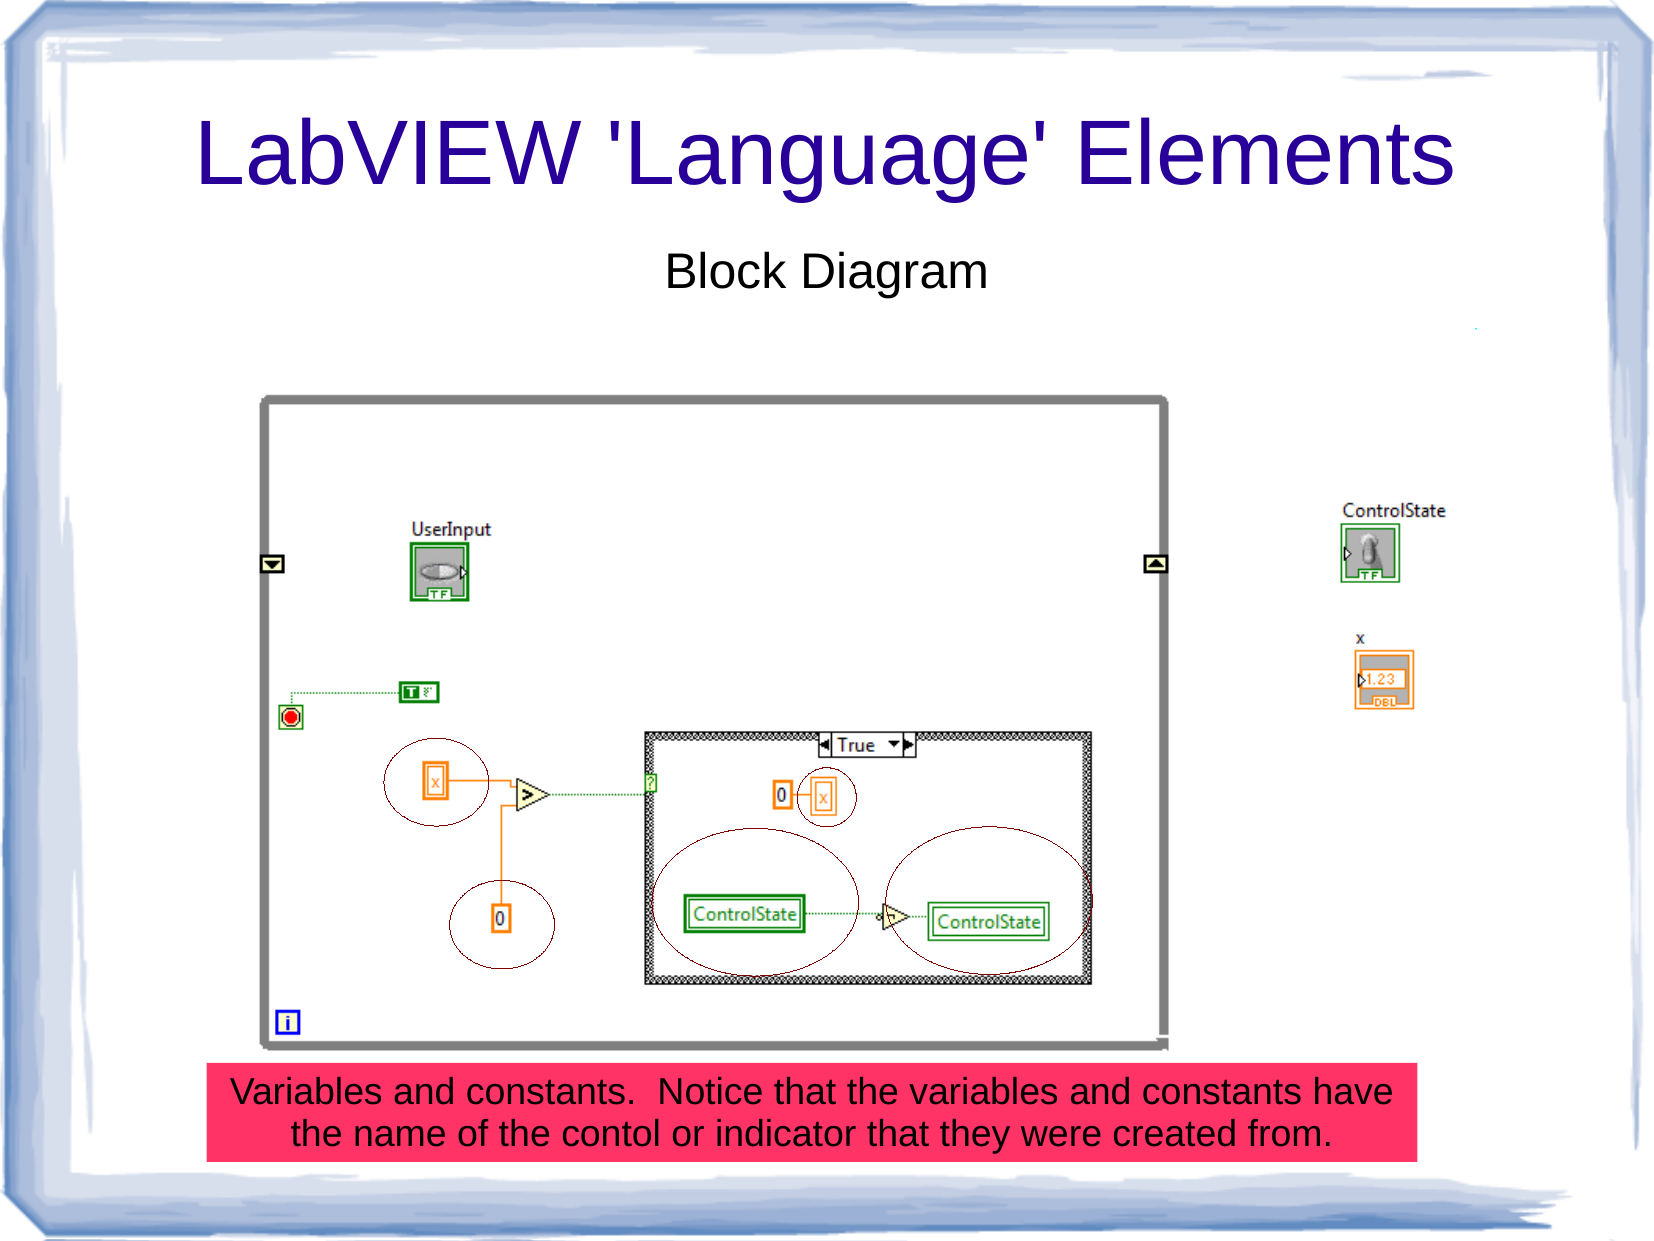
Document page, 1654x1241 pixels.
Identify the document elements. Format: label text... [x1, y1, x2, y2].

text_box Block Diagram [413, 236, 1241, 307]
text_box Variables and constants. Notice that the variables and constants have the name of the contol or indicator that they were created from. [206, 1062, 1418, 1162]
text_box [885, 826, 1093, 975]
text_box [449, 880, 555, 969]
title LabVIEW 'Language' Elements [82, 56, 1571, 250]
text_box [797, 767, 857, 827]
text_box [651, 828, 859, 977]
text_box [383, 738, 489, 827]
picture [0, 0, 1654, 1241]
